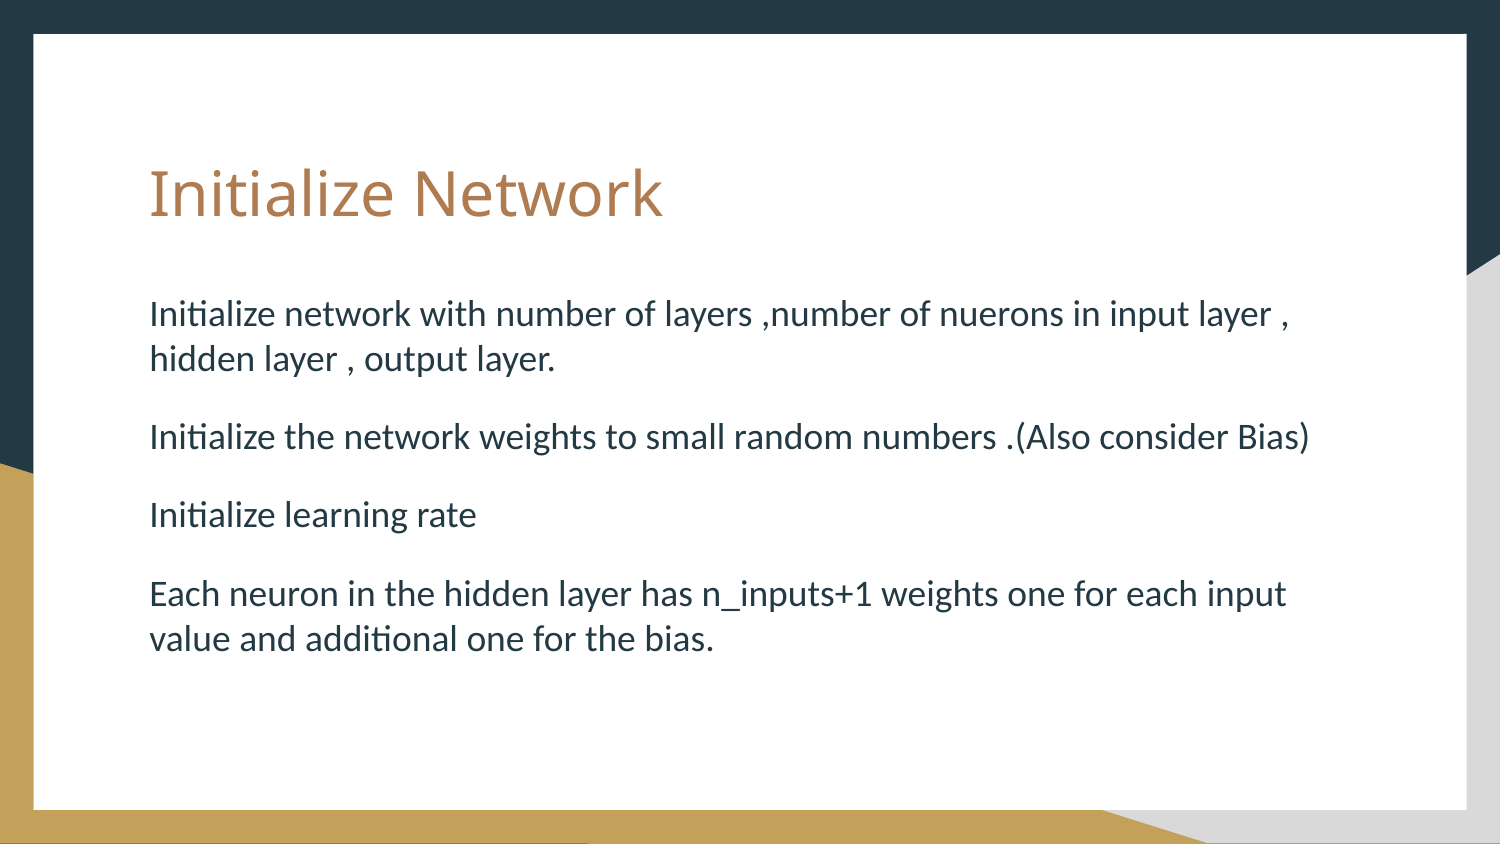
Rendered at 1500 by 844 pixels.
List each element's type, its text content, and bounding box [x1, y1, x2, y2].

list Initialize network with number of layers ,number of nuerons in input layer , hidden layer , output layer. Initialize the network weights to small random numbers .(Also consider Bias) Initialize learning rate Each neuron in the hidden layer has n_inputs+1 weights one for each input value and additional one for the bias. [134, 273, 1366, 753]
title Initialize Network [134, 138, 1366, 273]
